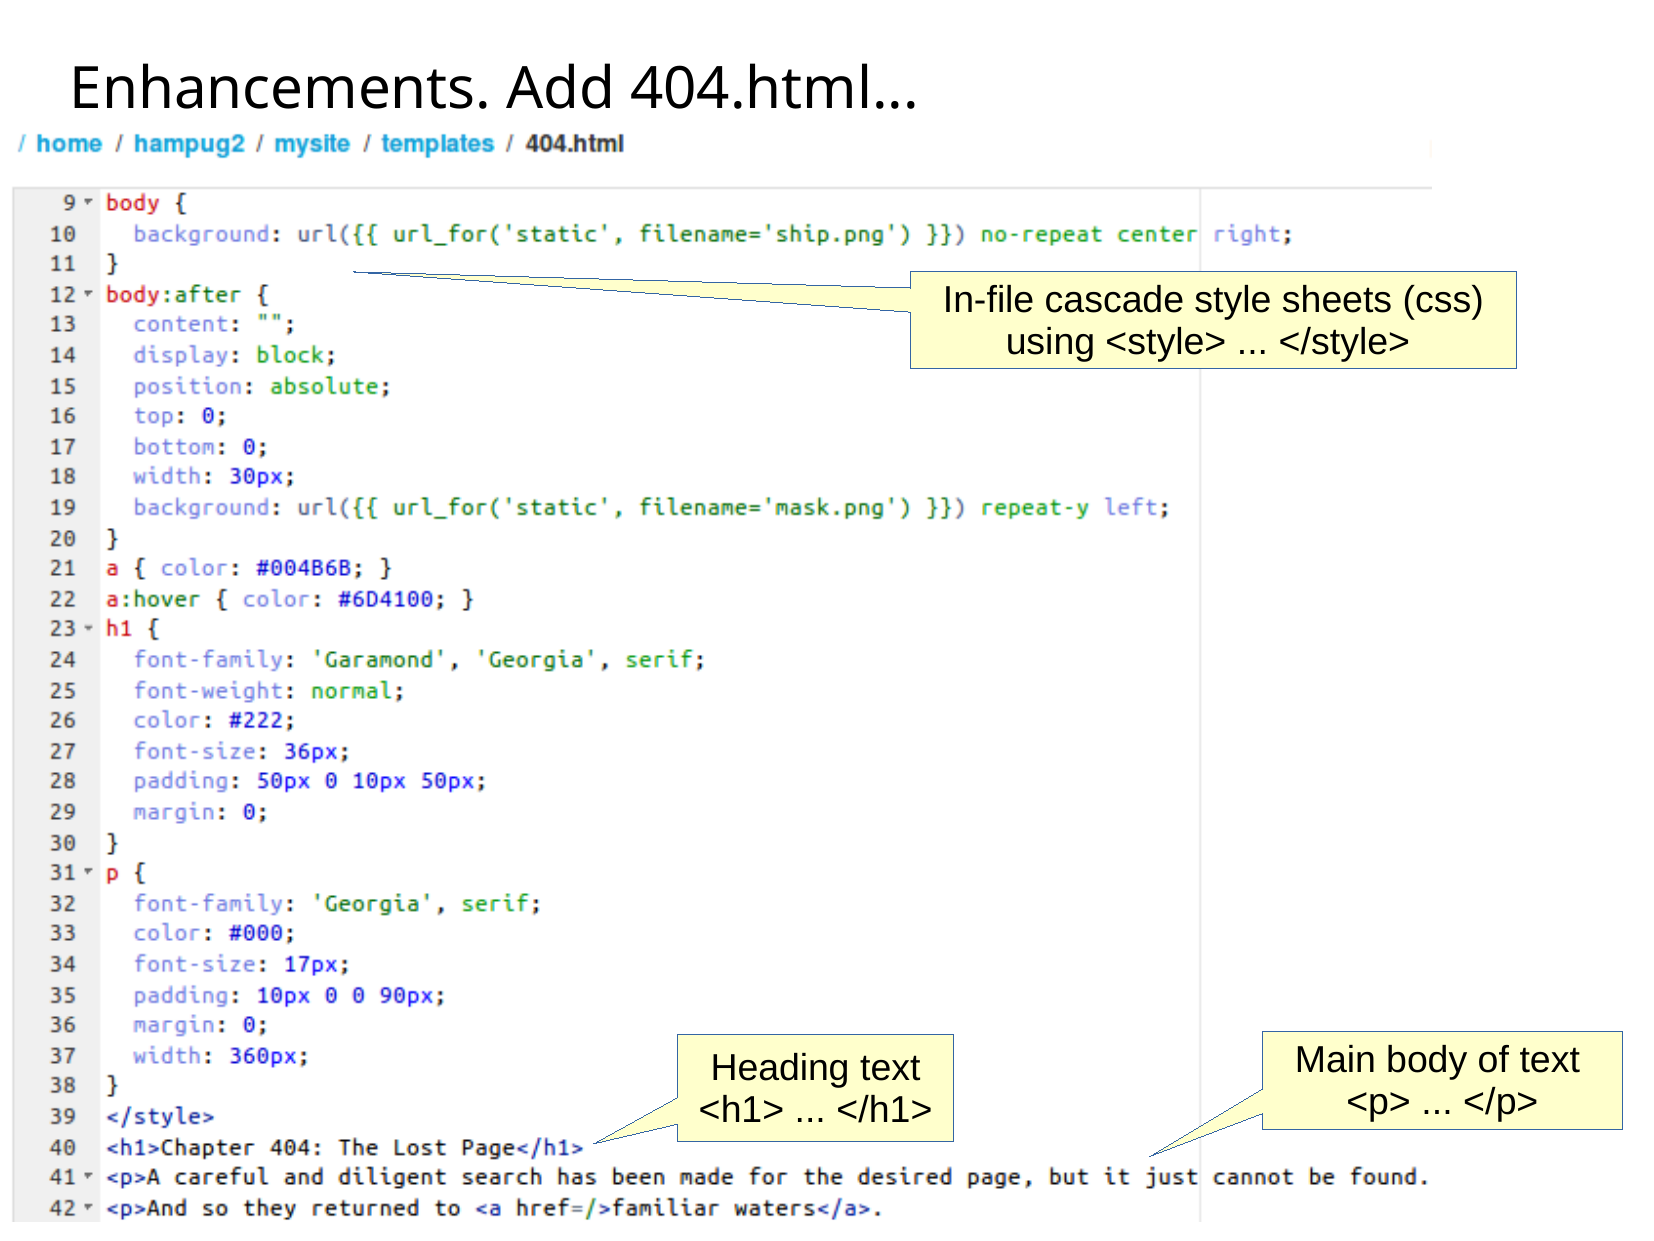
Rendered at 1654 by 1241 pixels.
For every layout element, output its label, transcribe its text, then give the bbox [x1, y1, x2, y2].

text_box Main body of text <p> ... </p> [1149, 1031, 1623, 1157]
picture [5, 125, 1432, 1222]
text_box Enhancements. Add 404.html... [69, 34, 1558, 138]
text_box Heading text <h1> ... </h1> [593, 1034, 954, 1144]
text_box In-file cascade style sheets (css) using <style> ... </style> [353, 271, 1517, 369]
